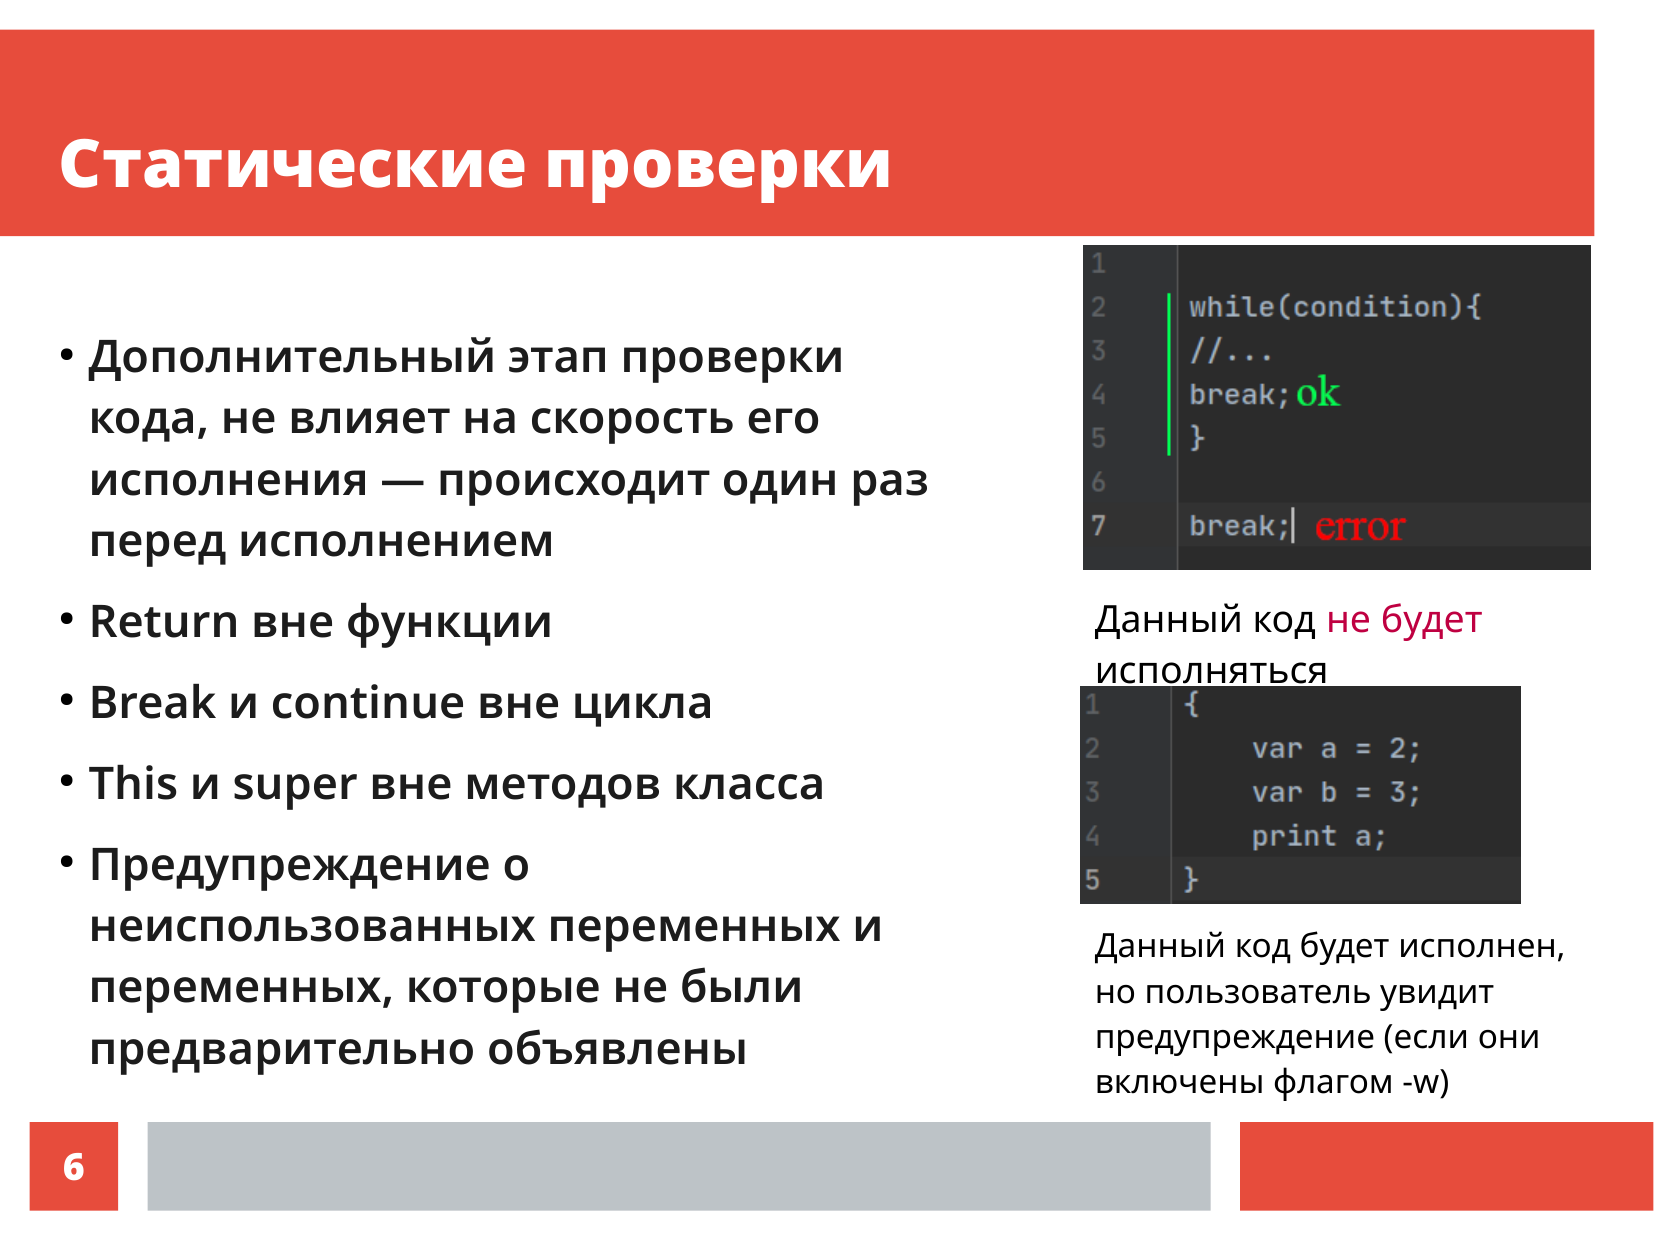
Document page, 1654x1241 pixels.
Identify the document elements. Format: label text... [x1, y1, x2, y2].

list Дополнительный этап проверки кода, не влияет на скорость его исполнения — происходит один раз перед исполнением Return вне функции Break и continue вне цикла This и super вне методов класса Предупреждение о неиспользованных переменных и переменных, которые не были предварительно объявлены [59, 324, 946, 1093]
text_box Данный код будет исполнен, но пользователь увидит предупреждение (если они включены флагом -w) [1080, 915, 1591, 1123]
text_box Данный код не будет исполняться [1080, 585, 1591, 687]
picture [1080, 686, 1521, 905]
picture [1083, 245, 1591, 571]
title Статические проверки [59, 59, 1595, 207]
